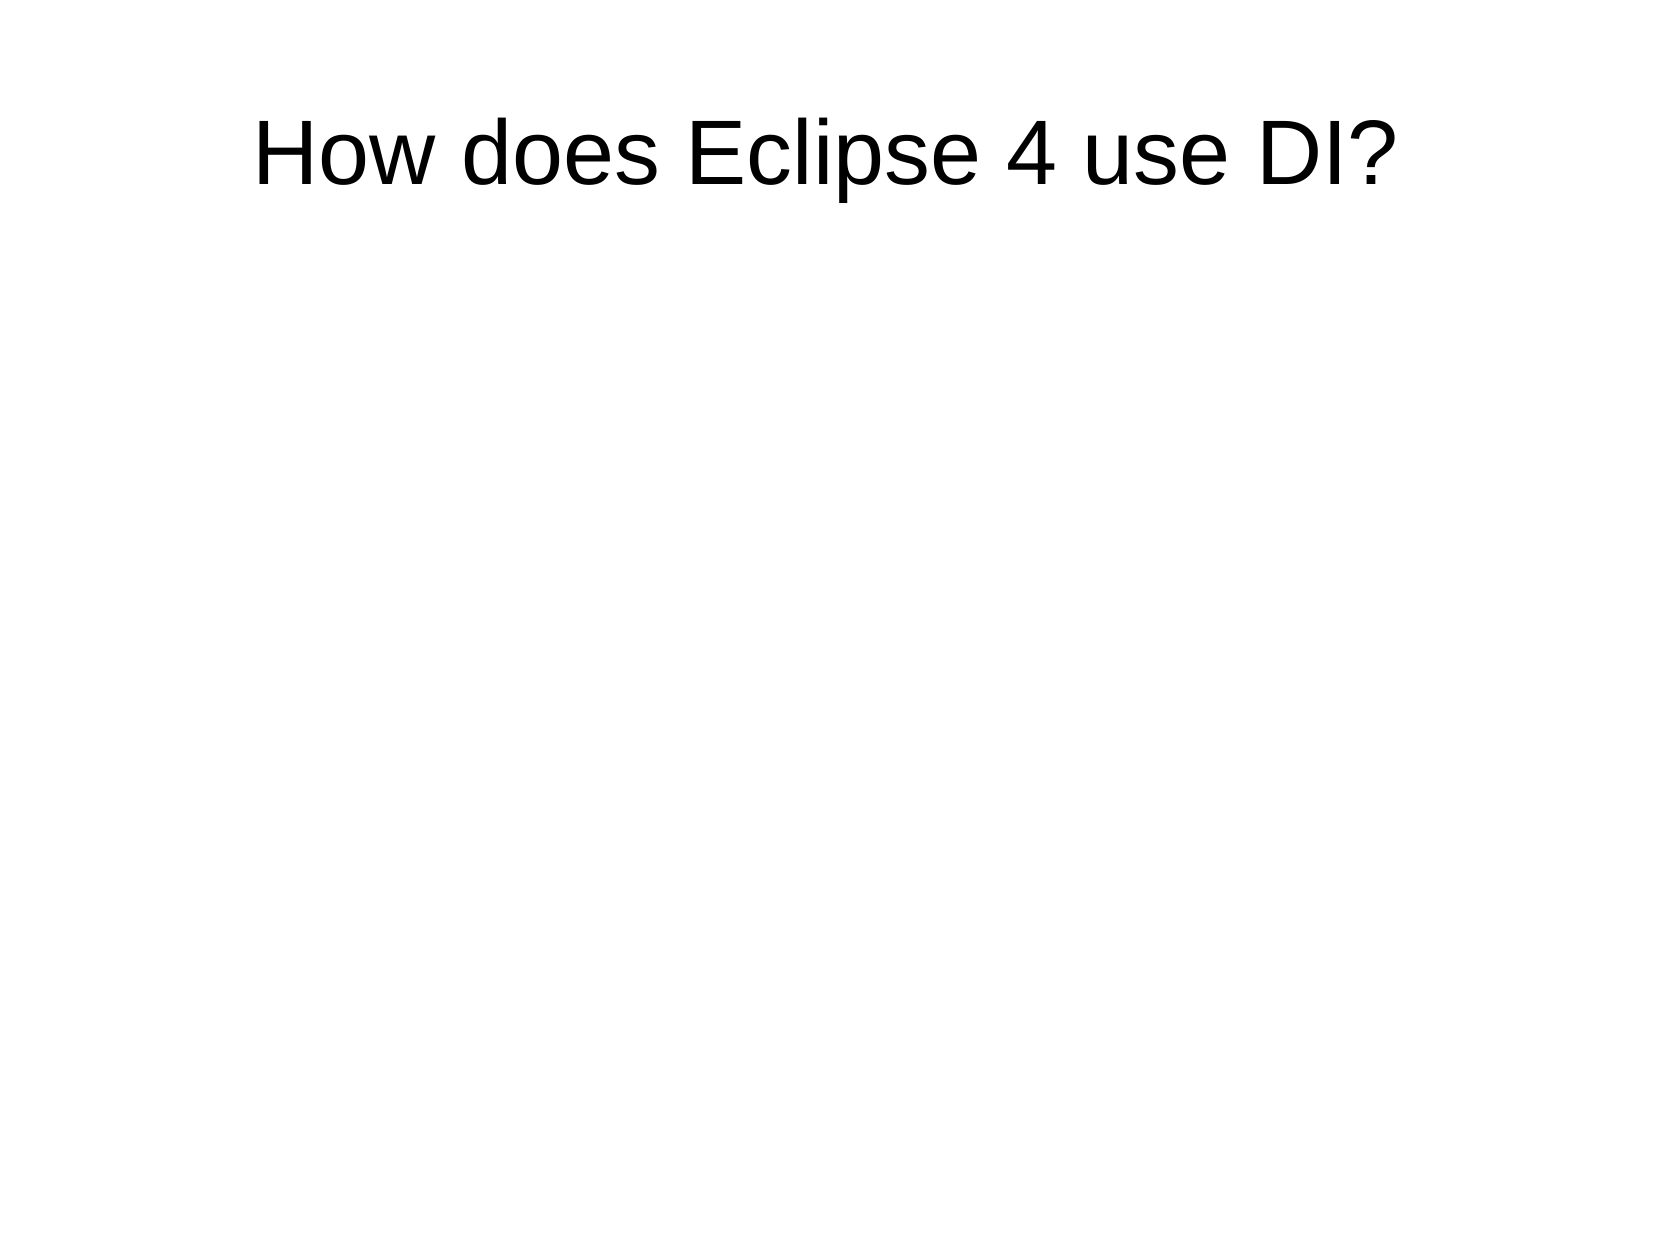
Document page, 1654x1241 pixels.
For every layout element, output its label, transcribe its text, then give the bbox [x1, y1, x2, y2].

title How does Eclipse 4 use DI? [82, 49, 1571, 257]
